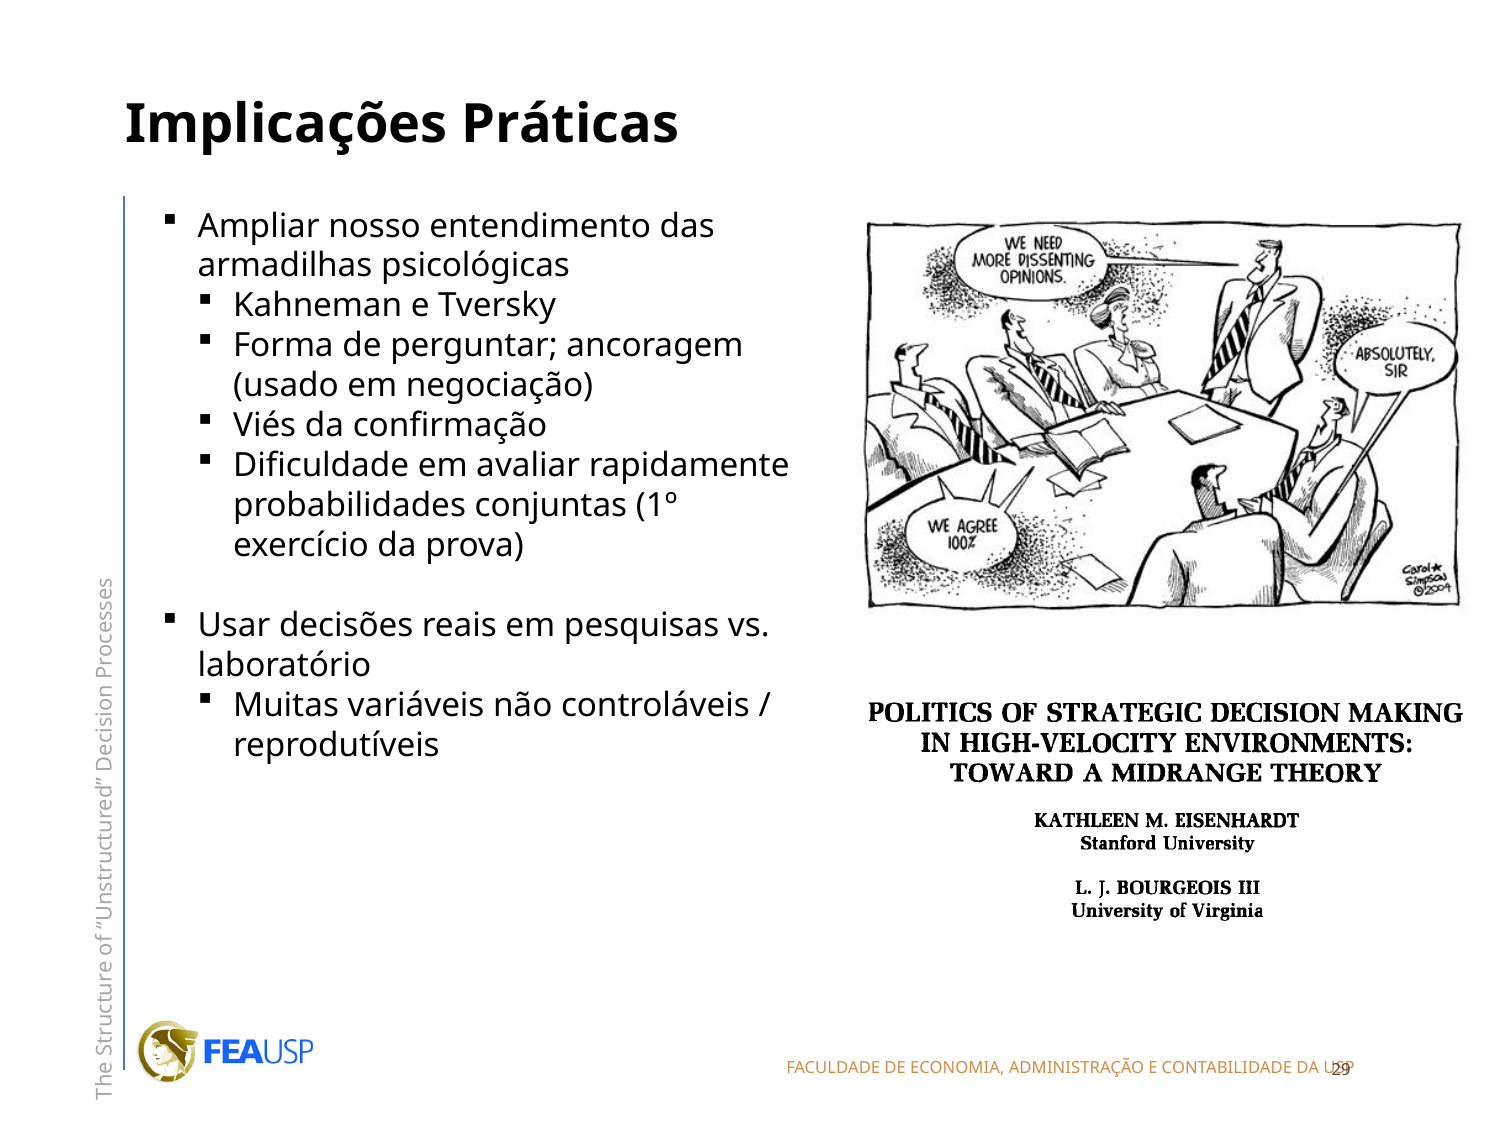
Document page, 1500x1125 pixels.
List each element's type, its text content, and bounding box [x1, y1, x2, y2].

text_box Ampliar nosso entendimento das armadilhas psicológicas Kahneman e Tversky Forma de perguntar; ancoragem (usado em negociação) Viés da confirmação Dificuldade em avaliar rapidamente probabilidades conjuntas (1º exercício da prova) Usar decisões reais em pesquisas vs. laboratório Muitas variáveis não controláveis / reprodutíveis [147, 196, 821, 994]
picture [135, 1020, 313, 1084]
picture [863, 692, 1500, 930]
text_box <number> [1316, 1051, 1425, 1125]
text_box Implicações Práticas [110, 66, 1387, 161]
picture [856, 219, 1473, 617]
